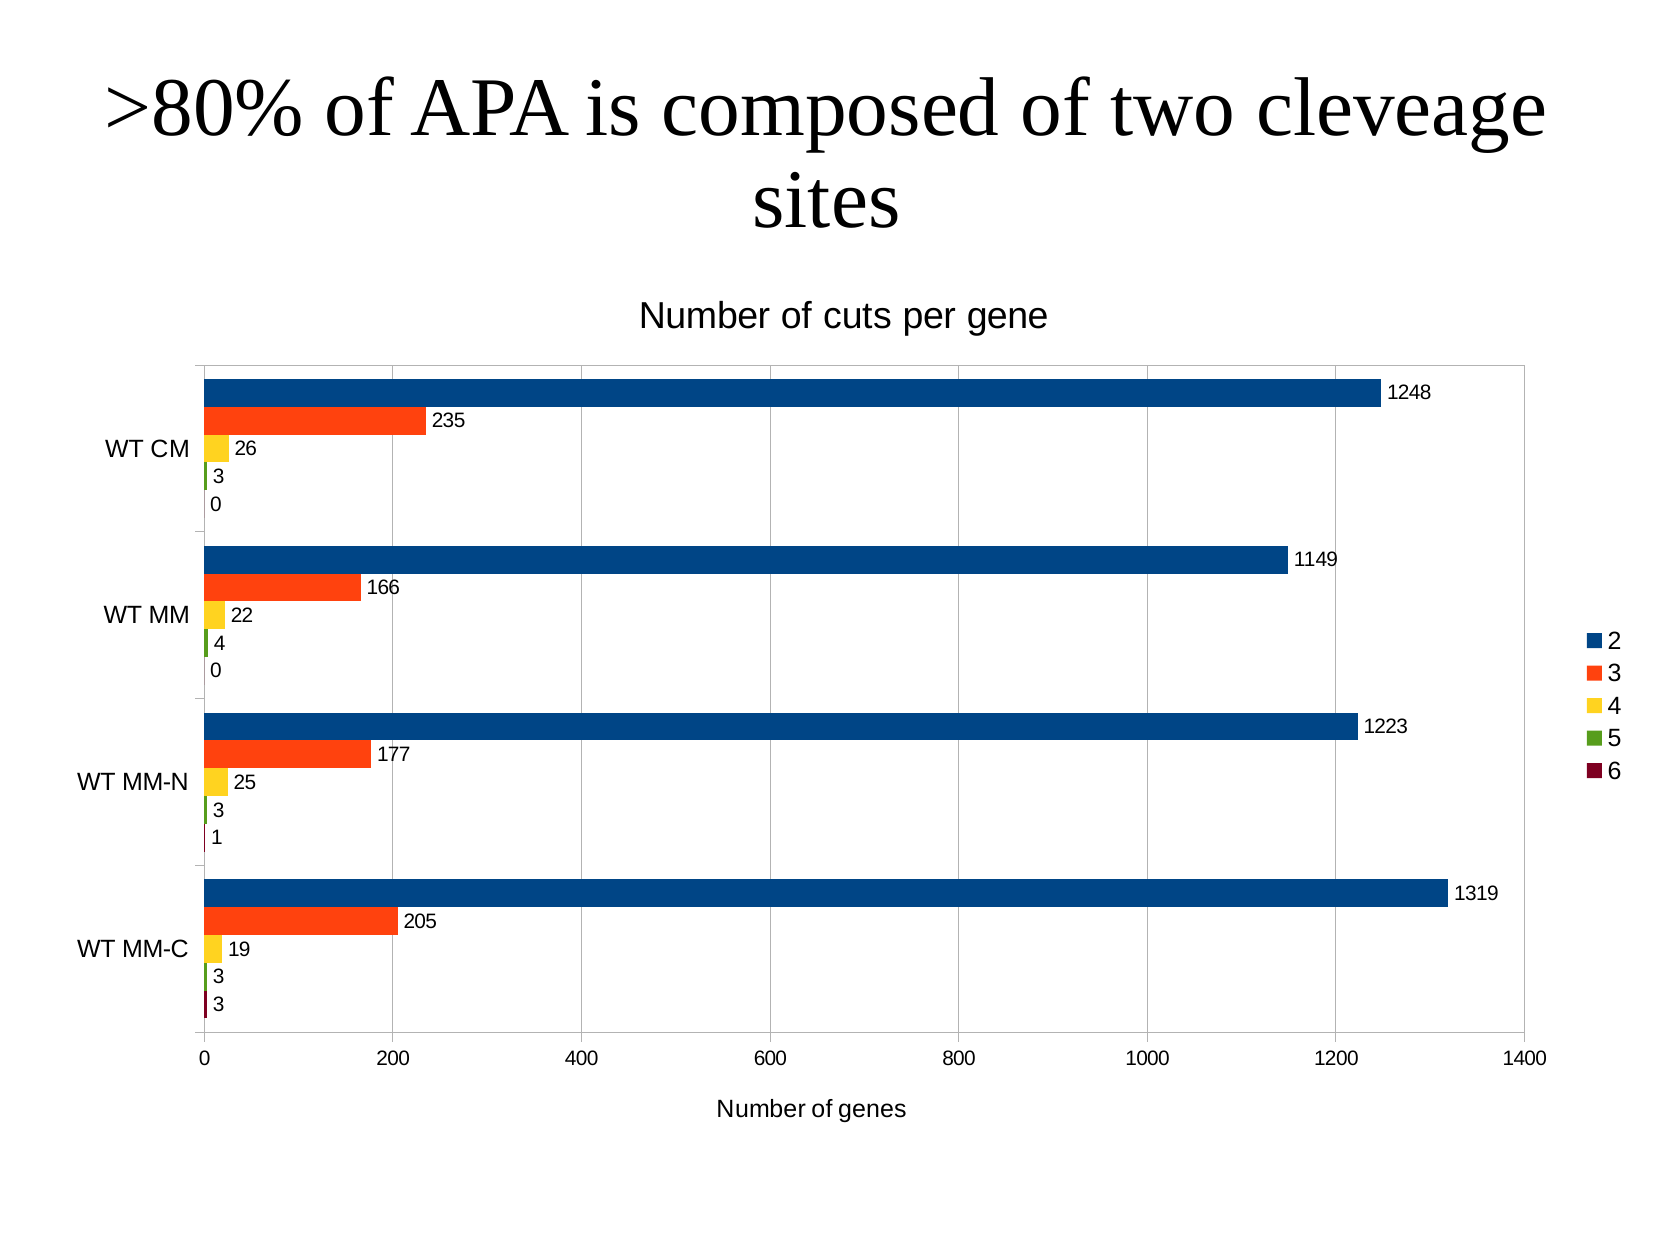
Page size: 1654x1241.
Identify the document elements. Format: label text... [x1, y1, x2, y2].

title >80% of APA is composed of two cleveage sites [82, 49, 1571, 256]
chart [45, 256, 1643, 1156]
